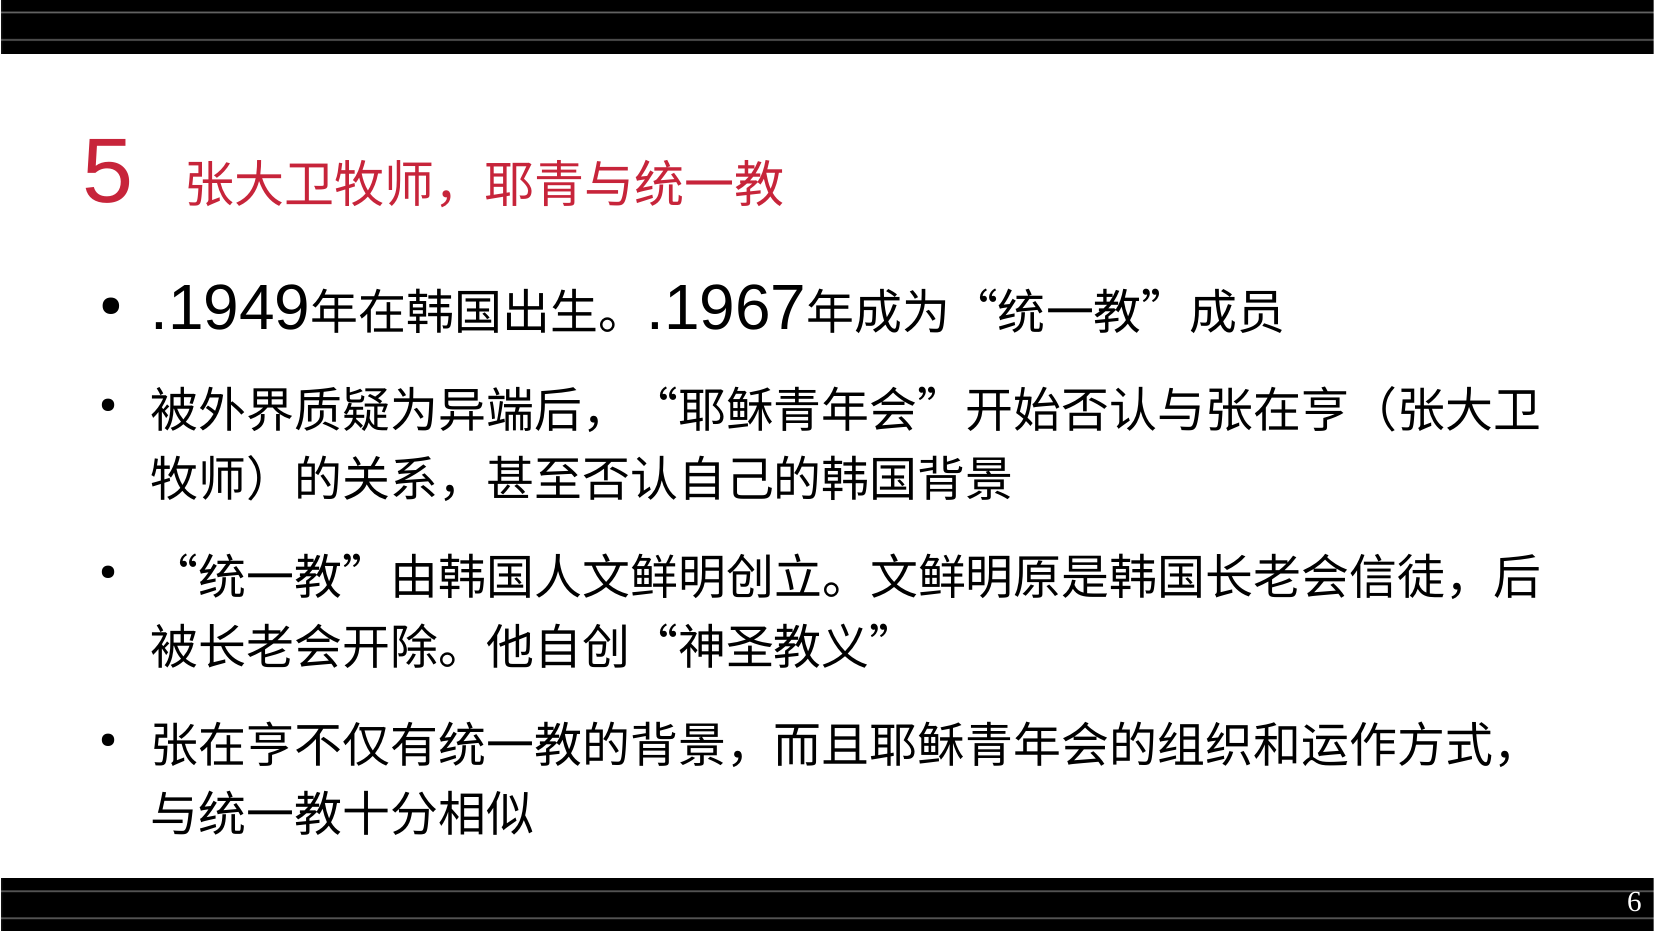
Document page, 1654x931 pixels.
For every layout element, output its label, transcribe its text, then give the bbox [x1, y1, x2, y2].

picture [1, 878, 1654, 931]
list .1949年在韩国出生。.1967年成为“统一教”成员 被外界质疑为异端后，“耶稣青年会”开始否认与张在亨（张大卫牧师）的关系，甚至否认自己的韩国背景 “统一教”由韩国人文鲜明创立。文鲜明原是韩国长老会信徒，后被长老会开除。他自创“神圣教义” 张在亨不仅有统一教的背景，而且耶稣青年会的组织和运作方式，与统一教十分相似 [82, 271, 1571, 851]
picture [1, 0, 1654, 54]
title 5 张大卫牧师，耶青与统一教 [82, 92, 1571, 249]
